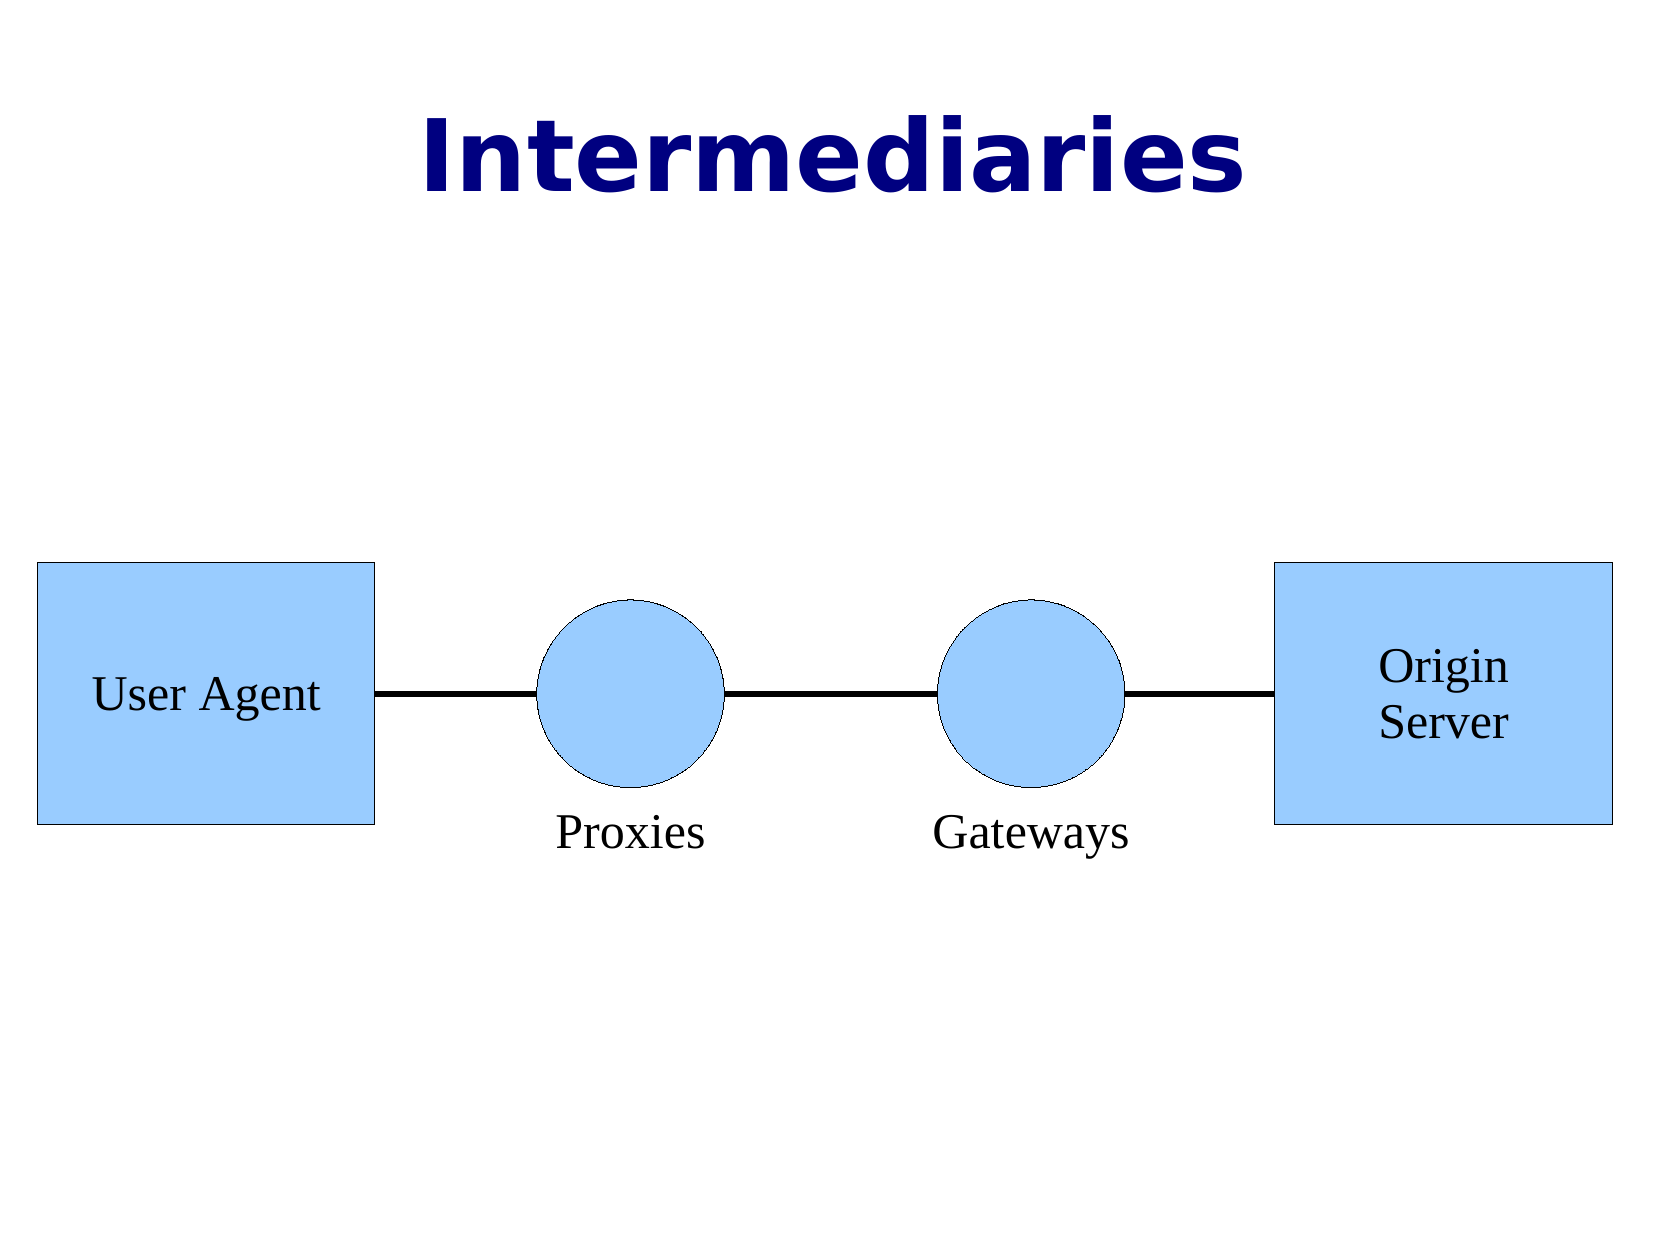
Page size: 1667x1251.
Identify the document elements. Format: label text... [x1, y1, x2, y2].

title Intermediaries [124, 98, 1542, 332]
text_box Origin Server [1274, 562, 1613, 825]
text_box Proxies [536, 599, 725, 788]
text_box User Agent [37, 562, 375, 825]
text_box Gateways [937, 599, 1126, 788]
